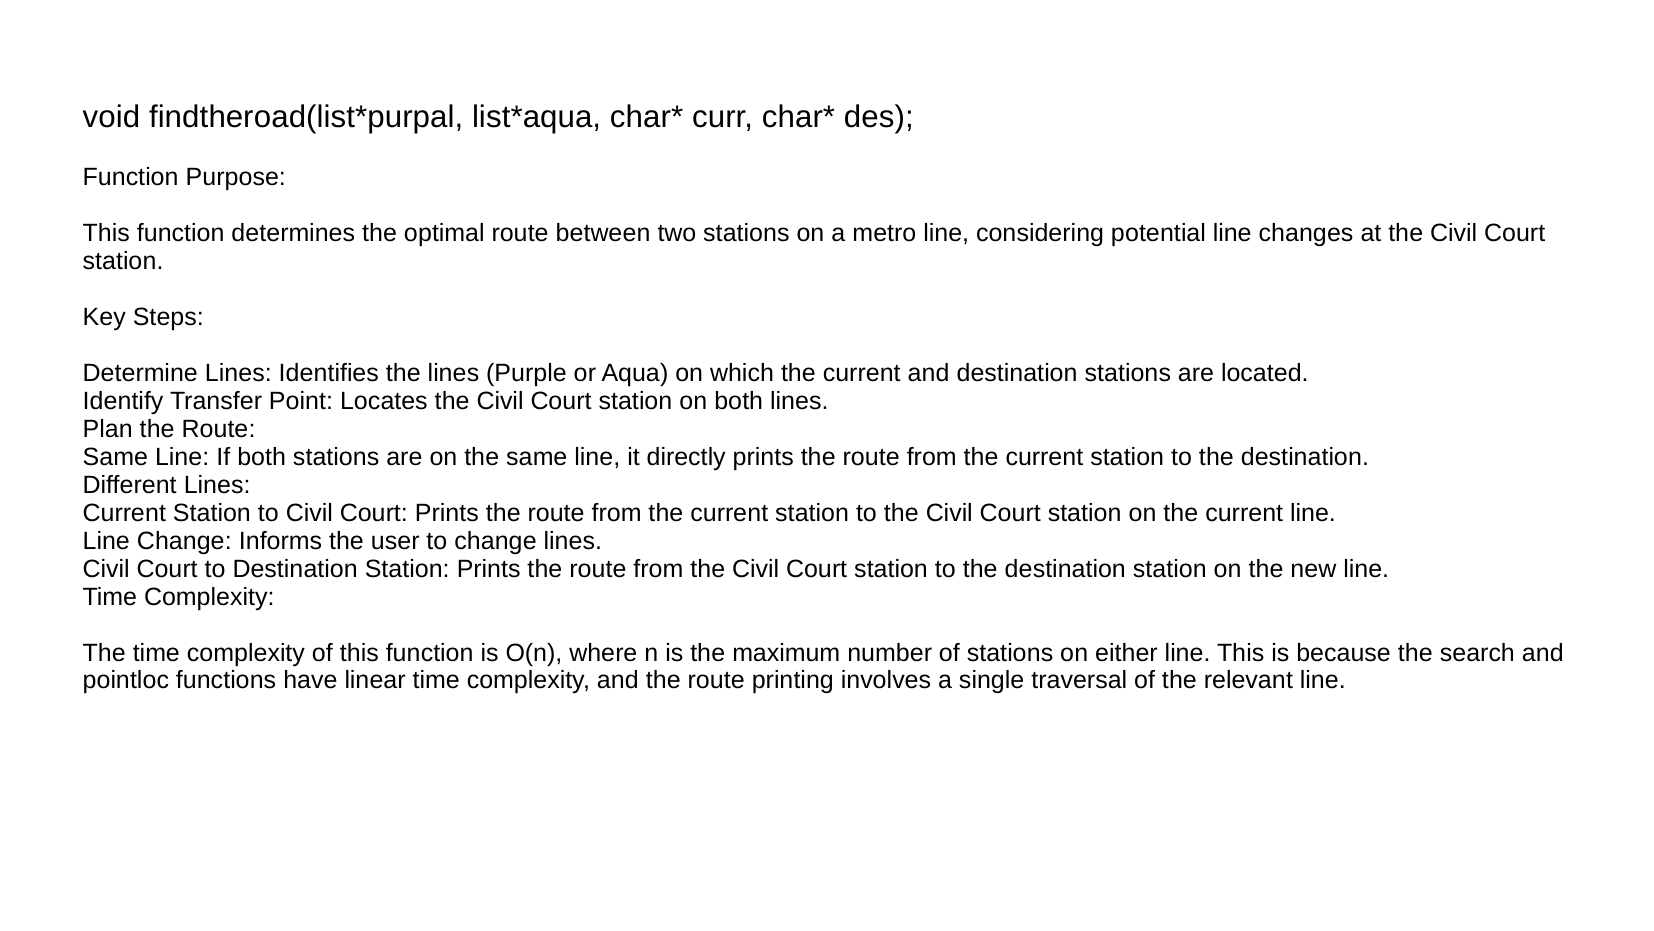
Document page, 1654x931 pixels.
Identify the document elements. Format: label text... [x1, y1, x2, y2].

subtitle void findtheroad(list*purpal, list*aqua, char* curr, char* des); Function Purpose: This function determines the optimal route between two stations on a metro line, considering potential line changes at the Civil Court station. Key Steps: Determine Lines: Identifies the lines (Purple or Aqua) on which the current and destination stations are located. Identify Transfer Point: Locates the Civil Court station on both lines. Plan the Route: Same Line: If both stations are on the same line, it directly prints the route from the current station to the destination. Different Lines: Current Station to Civil Court: Prints the route from the current station to the Civil Court station on the current line. Line Change: Informs the user to change lines. Civil Court to Destination Station: Prints the route from the Civil Court station to the destination station on the new line. Time Complexity: The time complexity of this function is O(n), where n is the maximum number of stations on either line. This is because the search and pointloc functions have linear time complexity, and the route printing involves a single traversal of the relevant line. [82, 37, 1571, 757]
